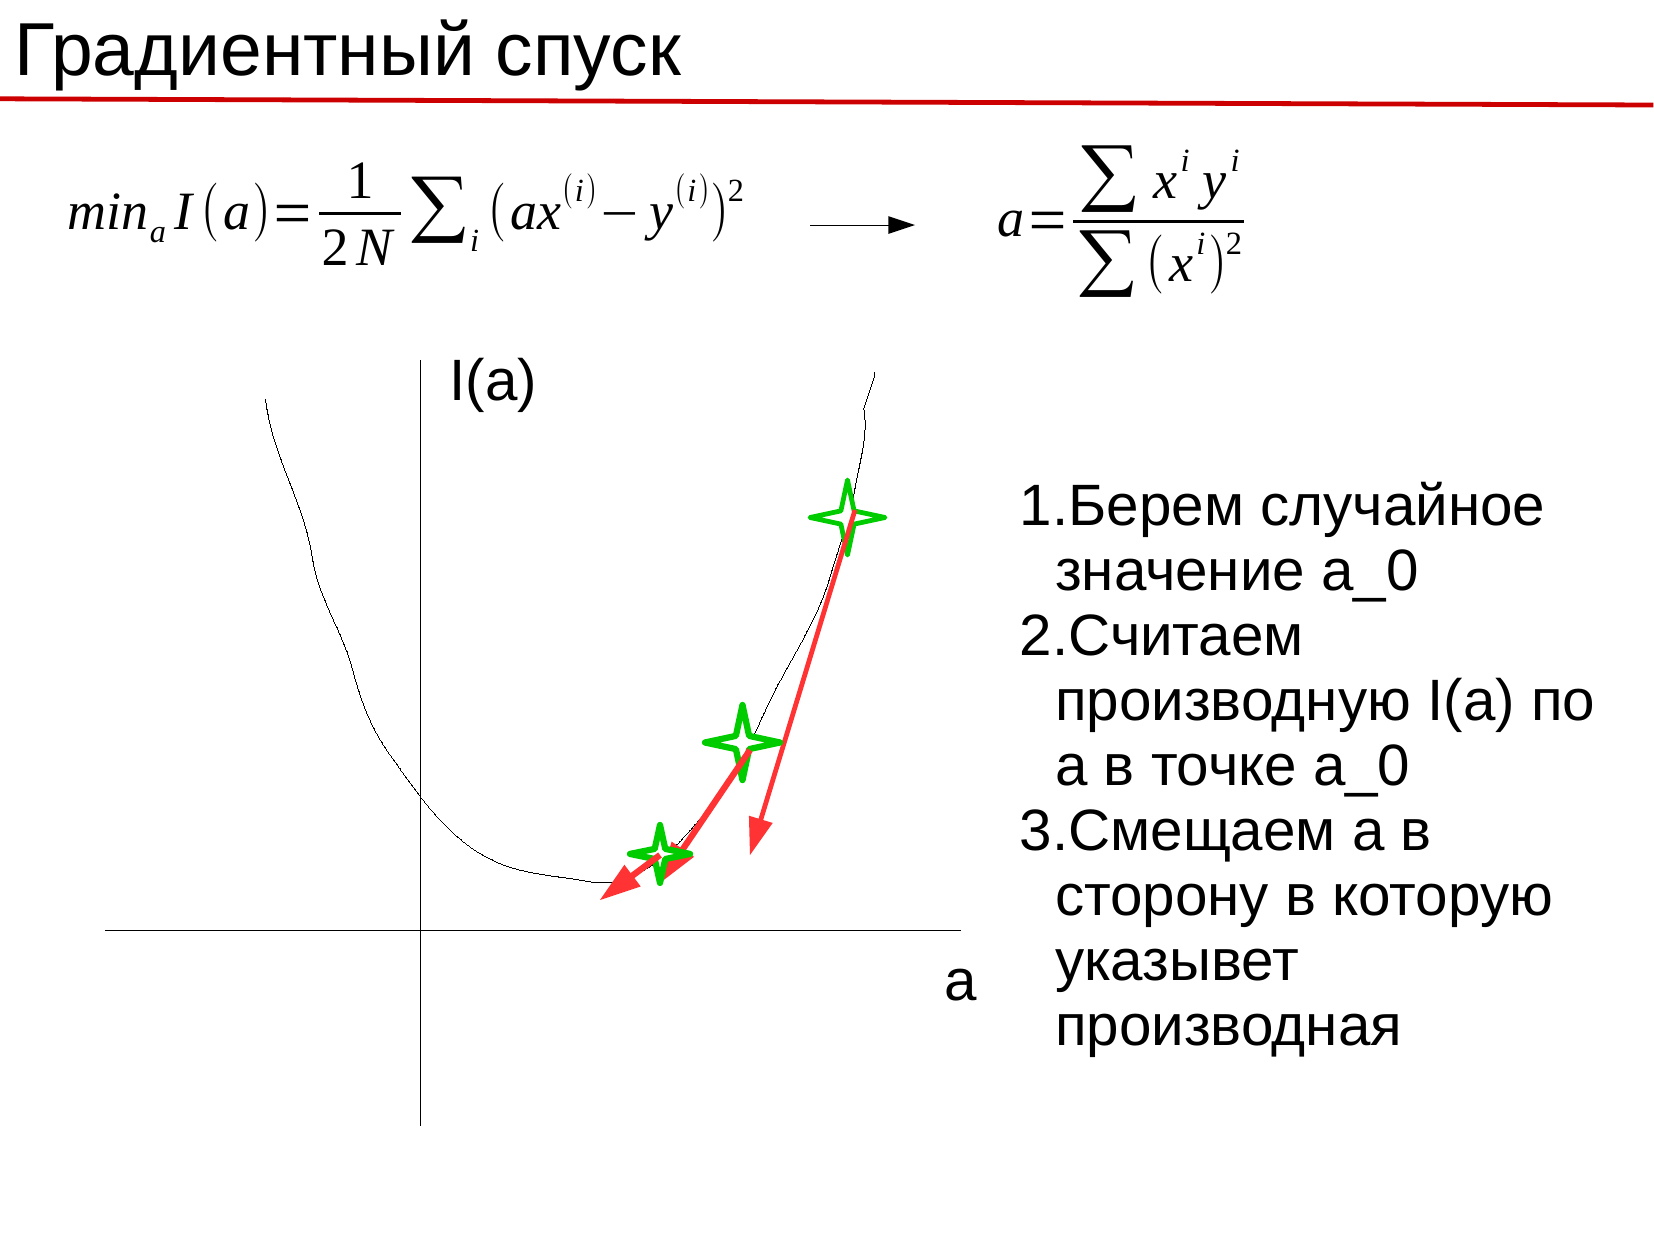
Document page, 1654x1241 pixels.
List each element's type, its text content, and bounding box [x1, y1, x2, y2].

text_box [810, 480, 854, 537]
text_box Градиентный спуск [0, 0, 1306, 99]
chart [60, 150, 751, 278]
text_box Берем случайное значение a_0 Считаем производную I(a) по a в точке a_0 Смещаем а в сторону в которую указывет производная [1005, 465, 1636, 1096]
text_box [846, 511, 886, 556]
text_box [705, 705, 781, 760]
text_box a [930, 940, 1005, 1021]
text_box [630, 825, 691, 883]
text_box [740, 762, 747, 781]
chart [990, 142, 1254, 301]
text_box I(a) [435, 340, 556, 616]
